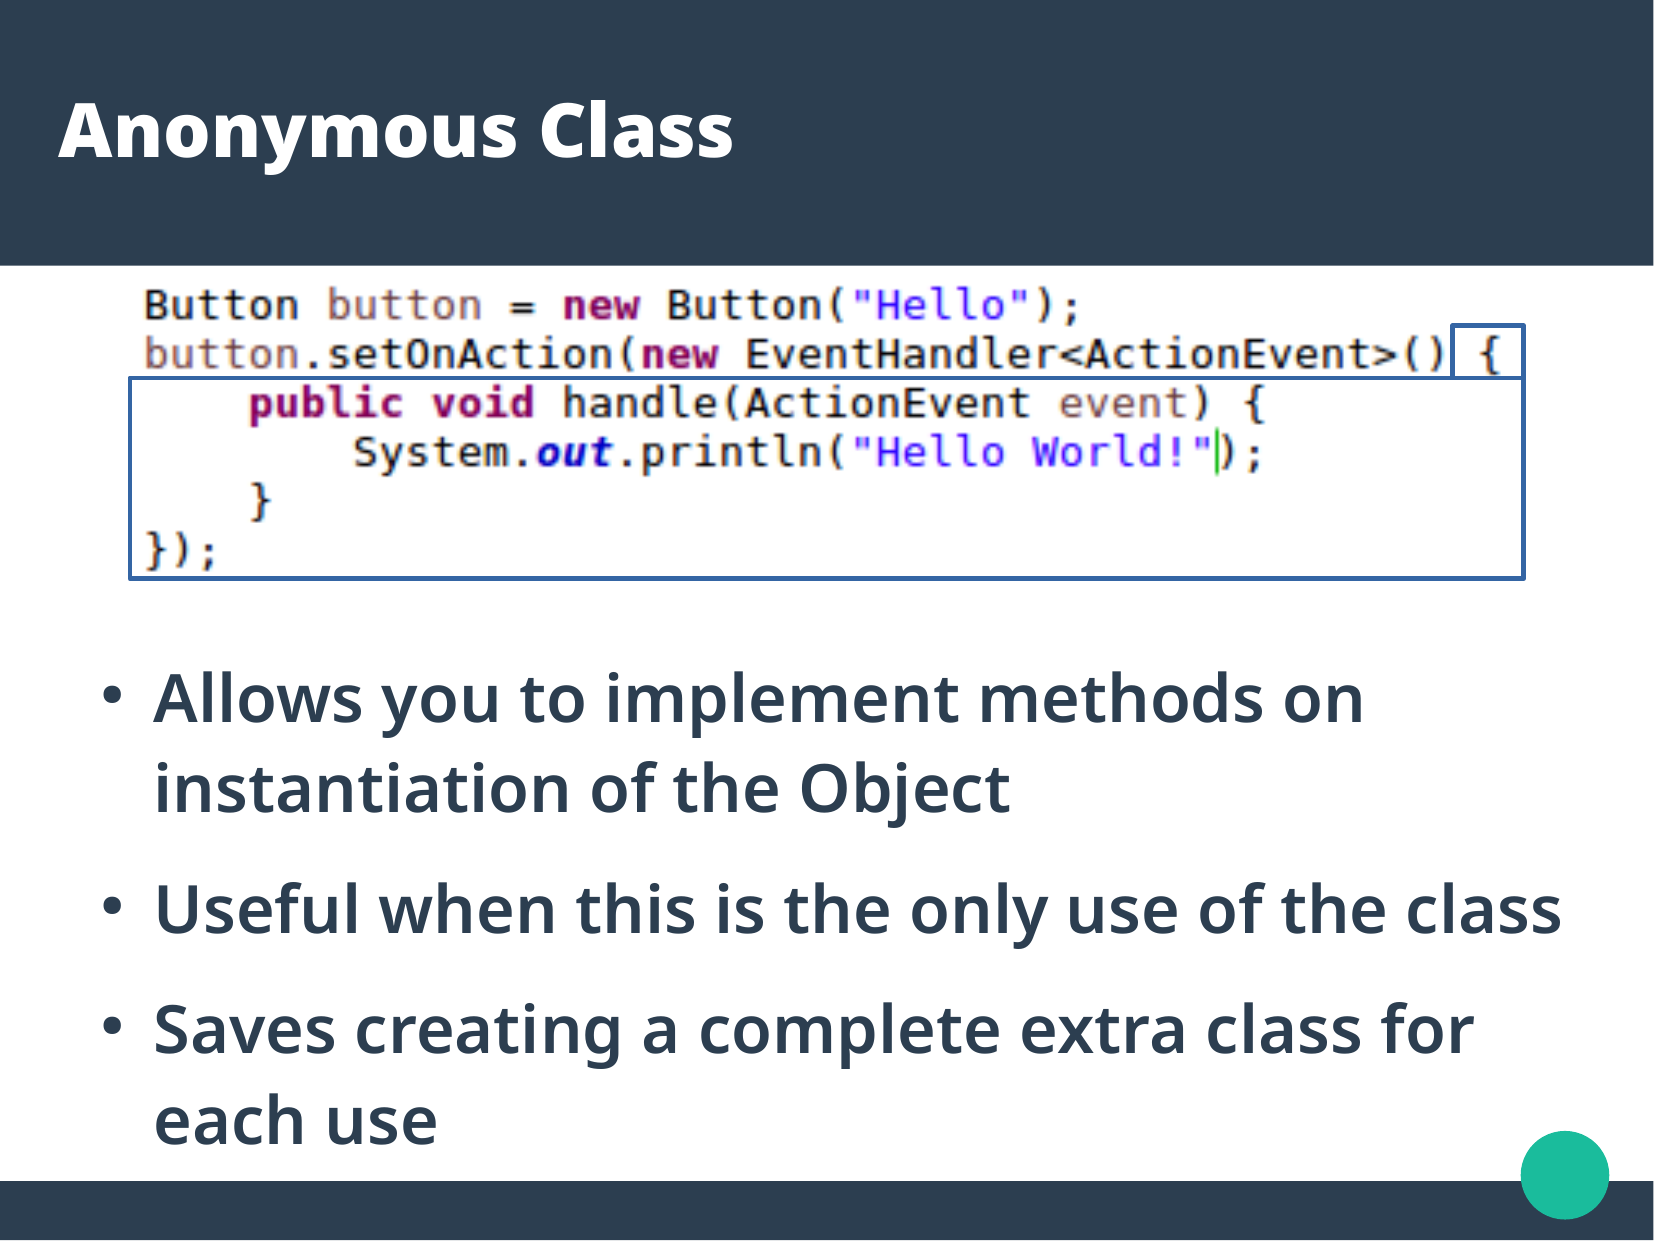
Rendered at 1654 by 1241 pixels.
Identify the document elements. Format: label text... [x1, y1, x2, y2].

title Anonymous Class [59, 49, 1595, 207]
list Allows you to implement methods on instantiation of the Object Useful when this is the only use of the class Saves creating a complete extra class for each use [82, 290, 1571, 1205]
picture [106, 268, 1538, 627]
